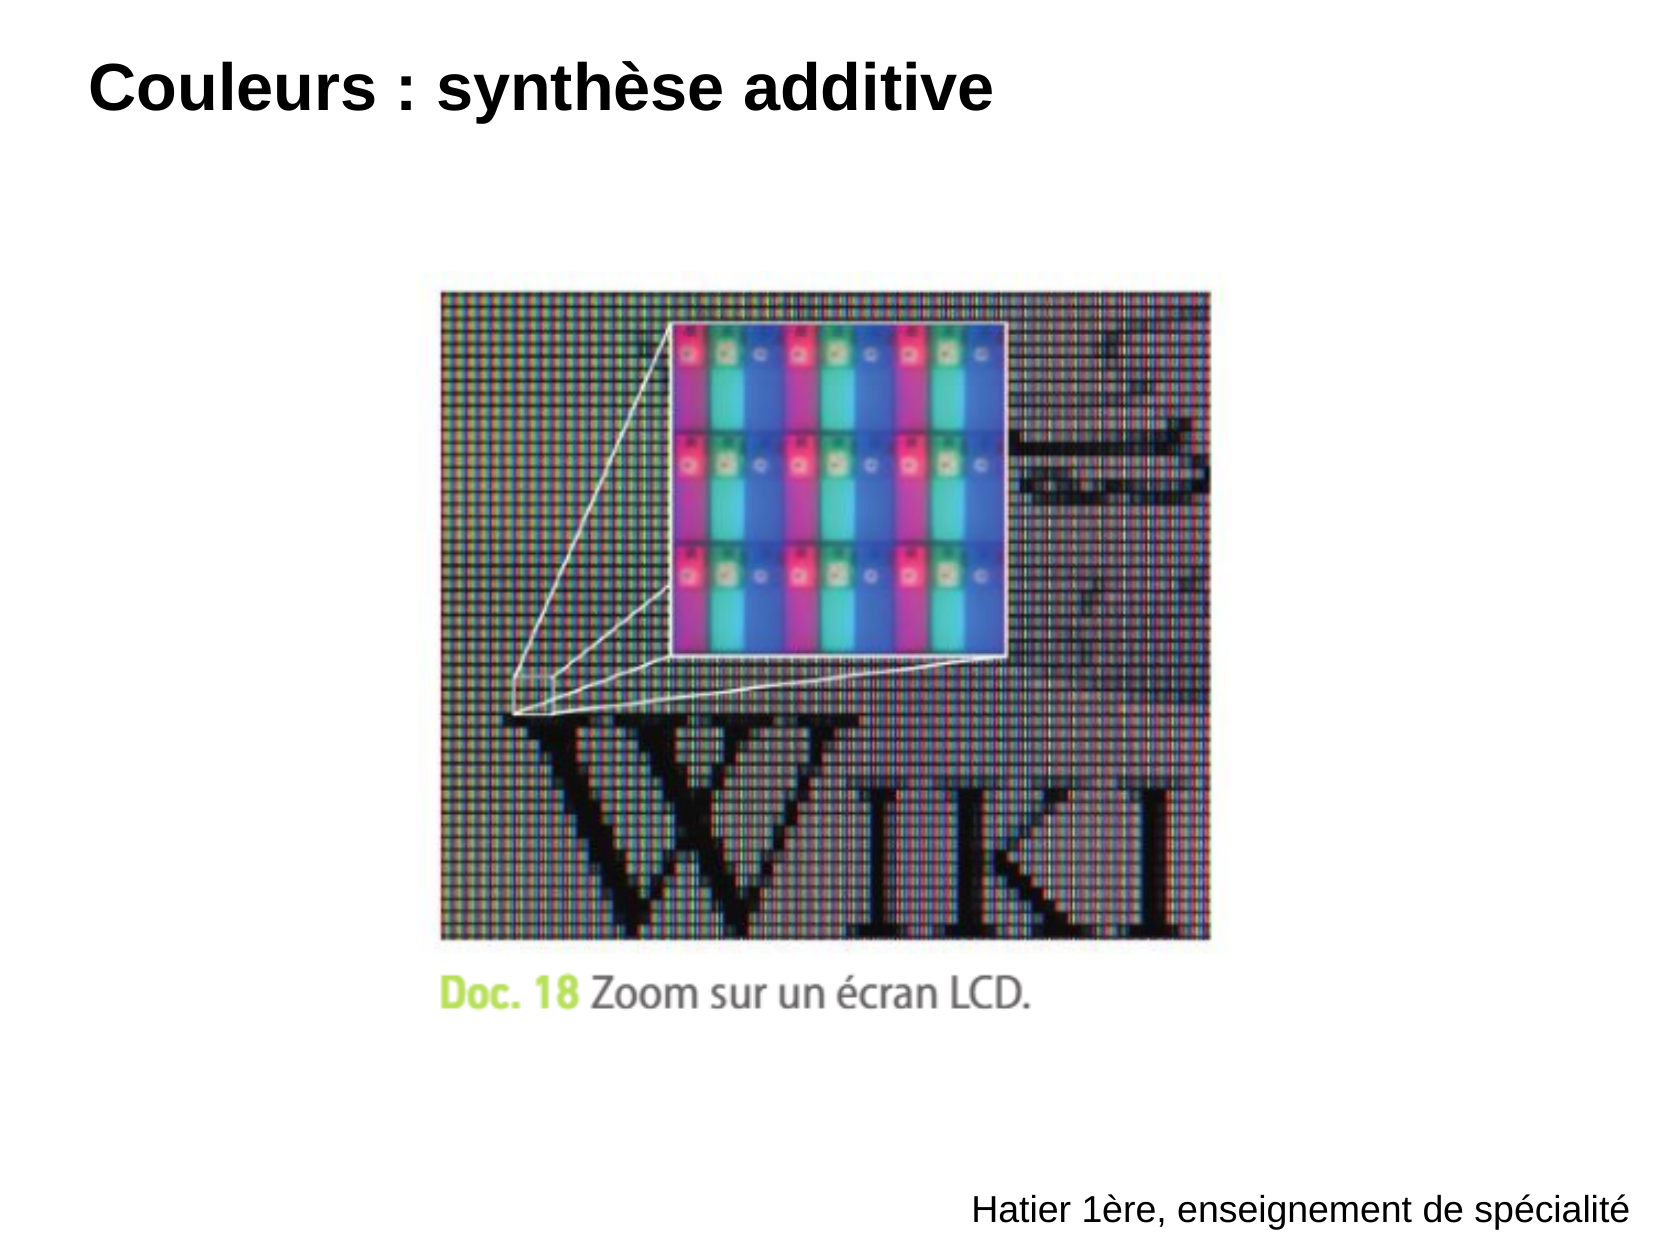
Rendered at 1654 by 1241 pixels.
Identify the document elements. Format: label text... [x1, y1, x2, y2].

picture [413, 271, 1236, 1053]
text_box Hatier 1ère, enseignement de spécialité [956, 1181, 1654, 1241]
text_box Couleurs : synthèse additive [0, 0, 1607, 207]
